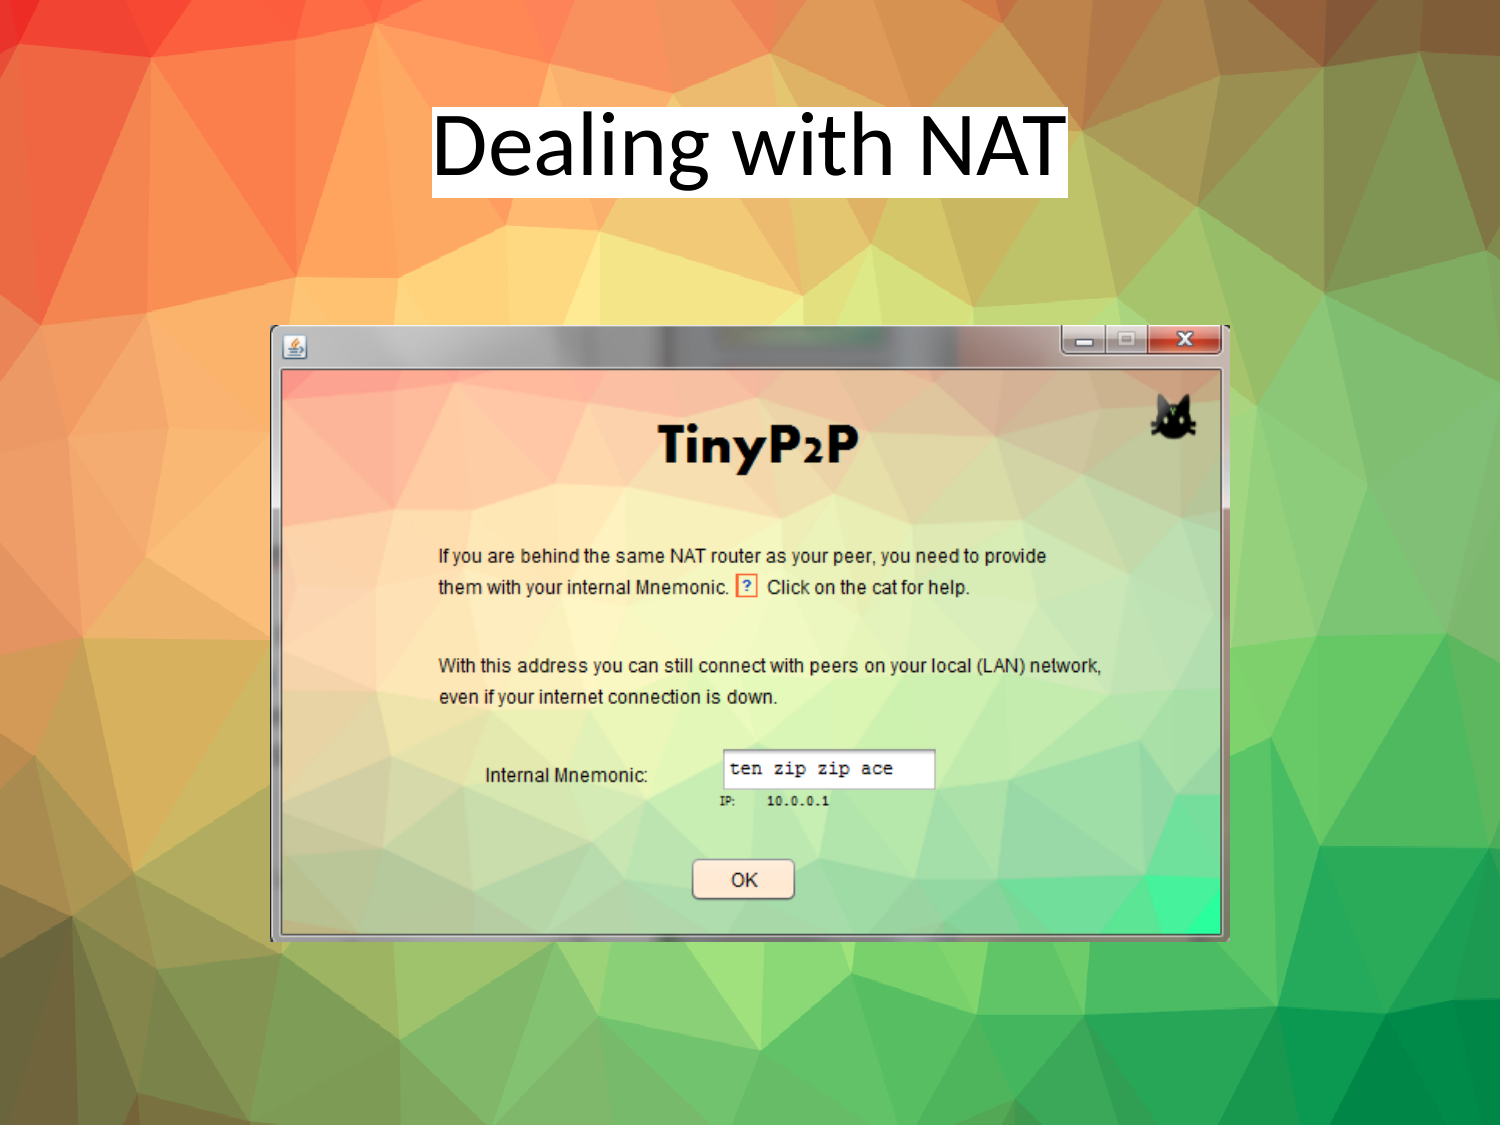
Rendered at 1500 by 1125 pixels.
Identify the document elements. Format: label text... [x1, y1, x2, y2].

picture [0, 0, 1500, 1125]
title Dealing with NAT [75, 45, 1426, 233]
